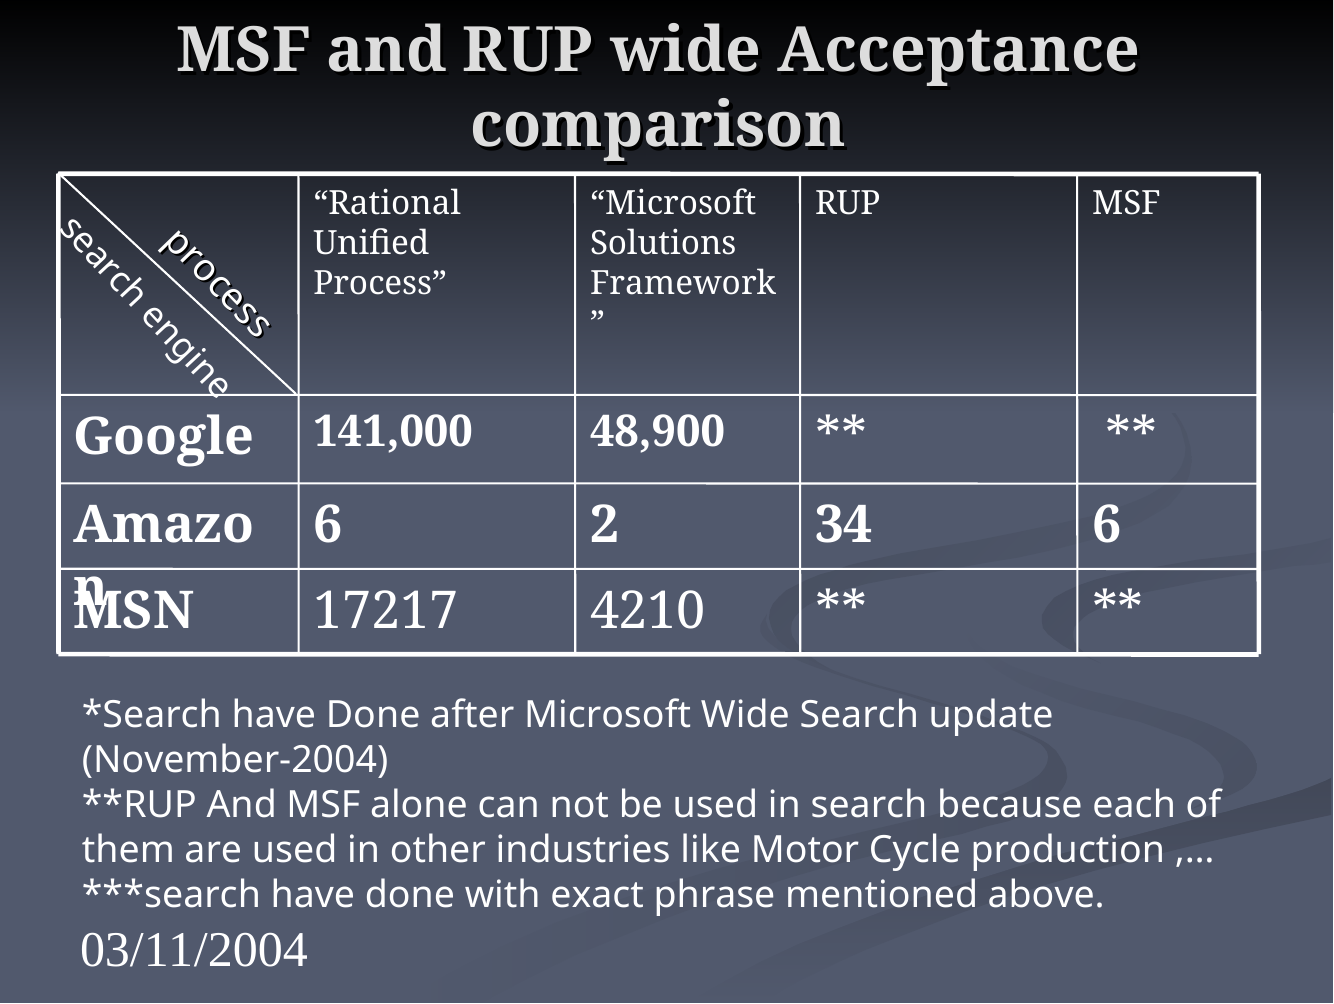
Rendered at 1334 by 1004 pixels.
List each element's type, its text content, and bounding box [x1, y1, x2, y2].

text_box 141,000 [300, 396, 574, 482]
text_box 4210 [577, 570, 799, 652]
text_box 48,900 [577, 396, 799, 482]
text_box Google [61, 396, 297, 482]
text_box MSF [1079, 177, 1256, 394]
text_box 17217 [300, 570, 574, 651]
text_box 6 [1079, 485, 1256, 567]
text_box “Microsoft Solutions Framework” [577, 177, 799, 393]
text_box 6 [300, 485, 574, 567]
text_box ** [802, 397, 1076, 482]
text_box MSN [61, 570, 297, 651]
text_box search engine [37, 188, 261, 423]
text_box RUP [802, 177, 1076, 394]
text_box “Rational Unified Process” [300, 177, 574, 393]
title MSF and RUP wide Acceptance comparison [66, 2, 1251, 166]
text_box *Search have Done after Microsoft Wide Search update (November-2004) **RUP And MSF alone can not be used in search because each of them are used in other industries like Motor Cycle production ,… ***search have done with exact phrase mentioned above. [66, 681, 1284, 923]
text_box process [141, 200, 301, 362]
text_box ** [802, 570, 1076, 652]
text_box Amazon [61, 485, 297, 567]
text_box 34 [802, 485, 1076, 567]
text_box ** [1079, 397, 1256, 482]
text_box 2 [577, 485, 799, 567]
text_box ** [1079, 570, 1256, 652]
